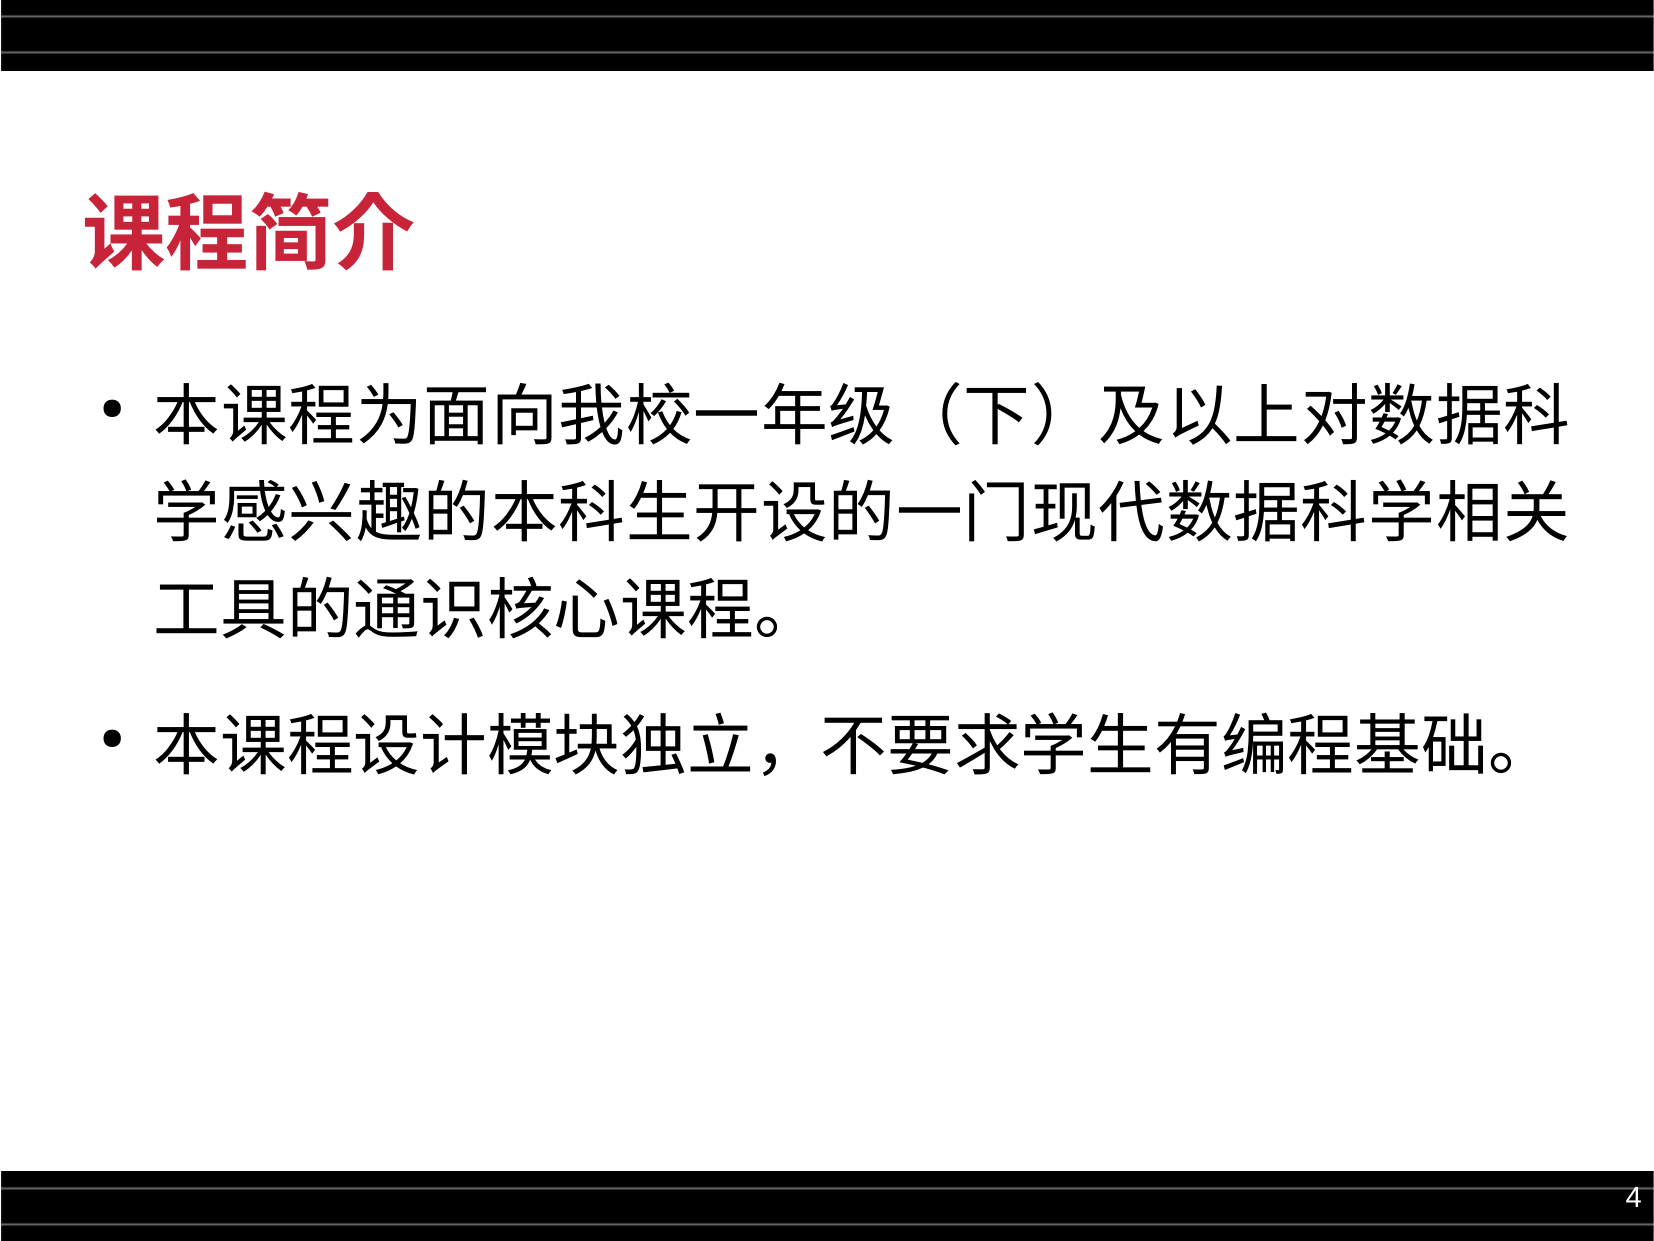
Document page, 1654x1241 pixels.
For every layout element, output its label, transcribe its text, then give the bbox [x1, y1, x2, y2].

picture [1, 1171, 1654, 1241]
title 课程简介 [82, 123, 1571, 331]
picture [1, 0, 1654, 71]
list 本课程为面向我校一年级（下）及以上对数据科学感兴趣的本科生开设的一门现代数据科学相关工具的通识核心课程。 本课程设计模块独立，不要求学生有编程基础。 [82, 362, 1571, 1010]
